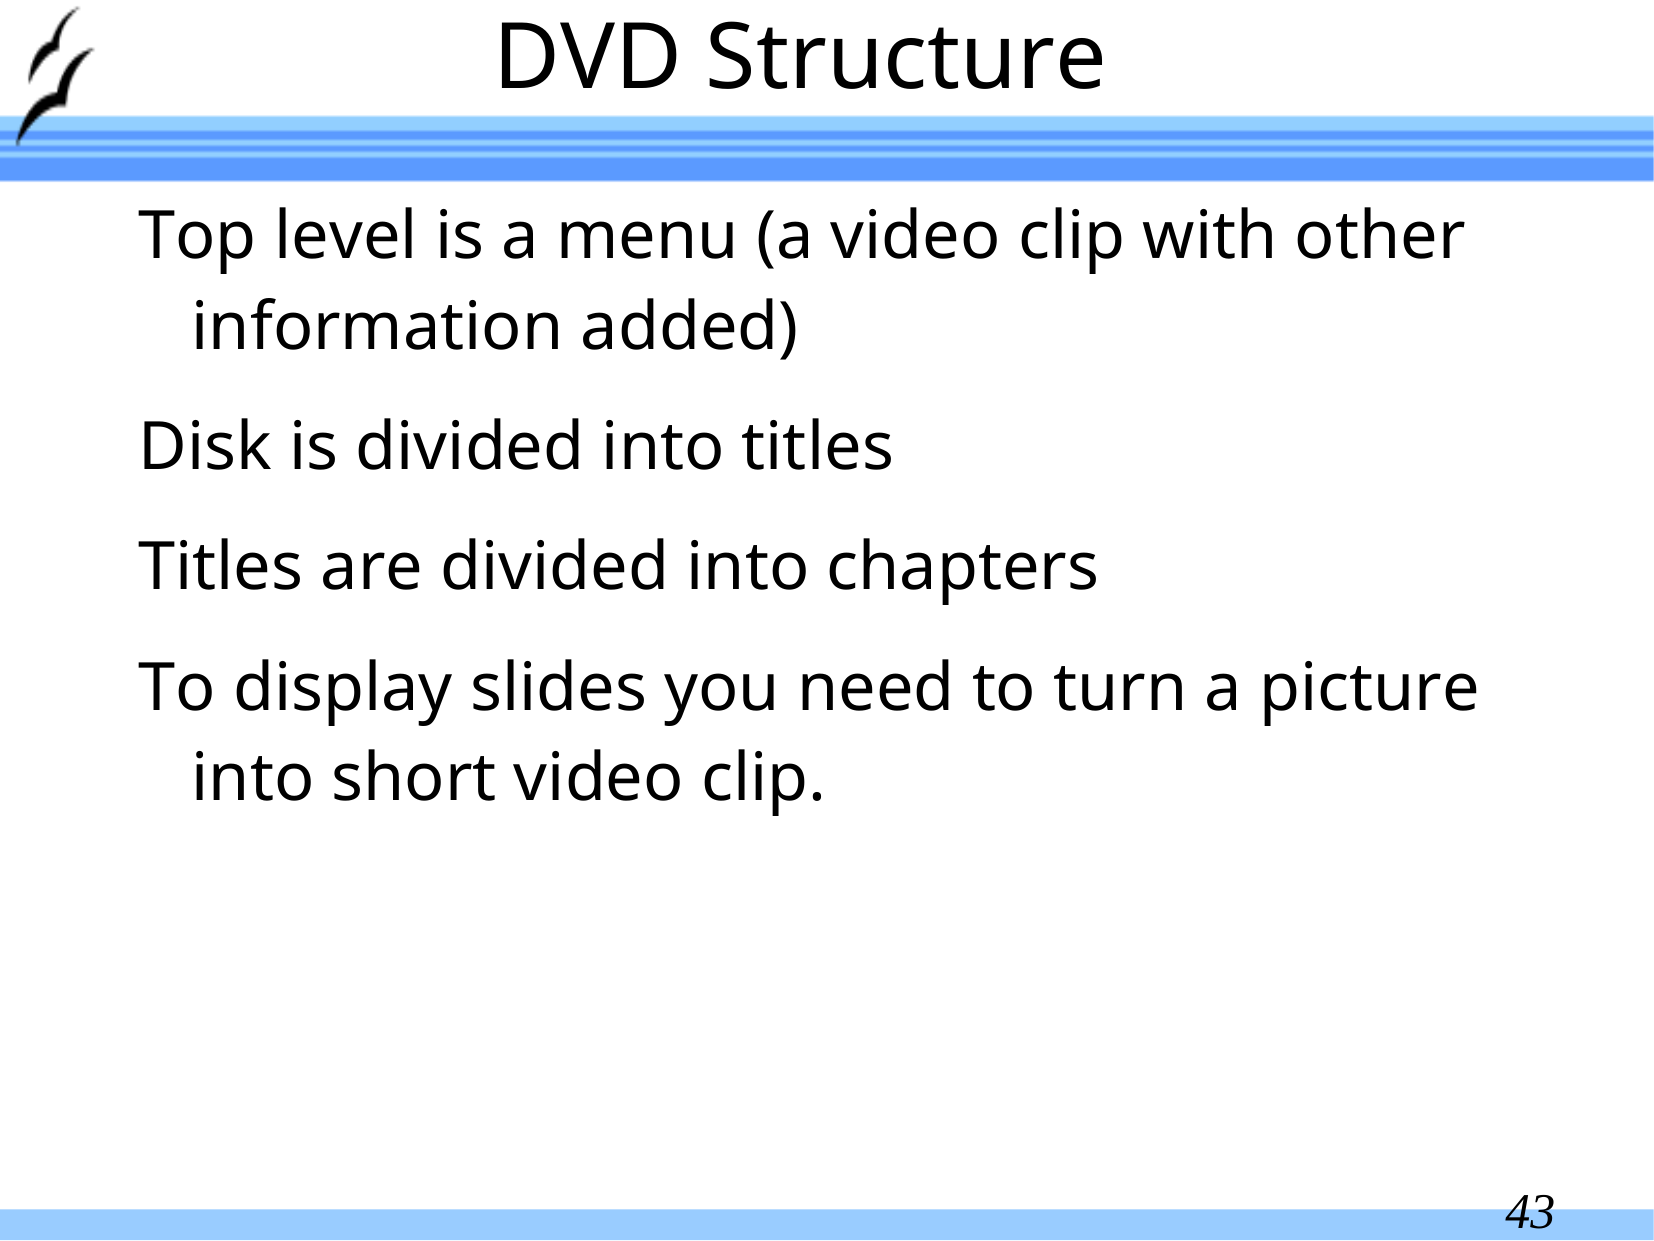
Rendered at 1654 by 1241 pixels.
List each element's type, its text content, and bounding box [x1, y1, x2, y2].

list Top level is a menu (a video clip with other information added) Disk is divided into titles Titles are divided into chapters To display slides you need to turn a picture into short video clip. [120, 187, 1533, 1195]
picture [0, 0, 1654, 188]
title DVD Structure [94, 0, 1507, 121]
